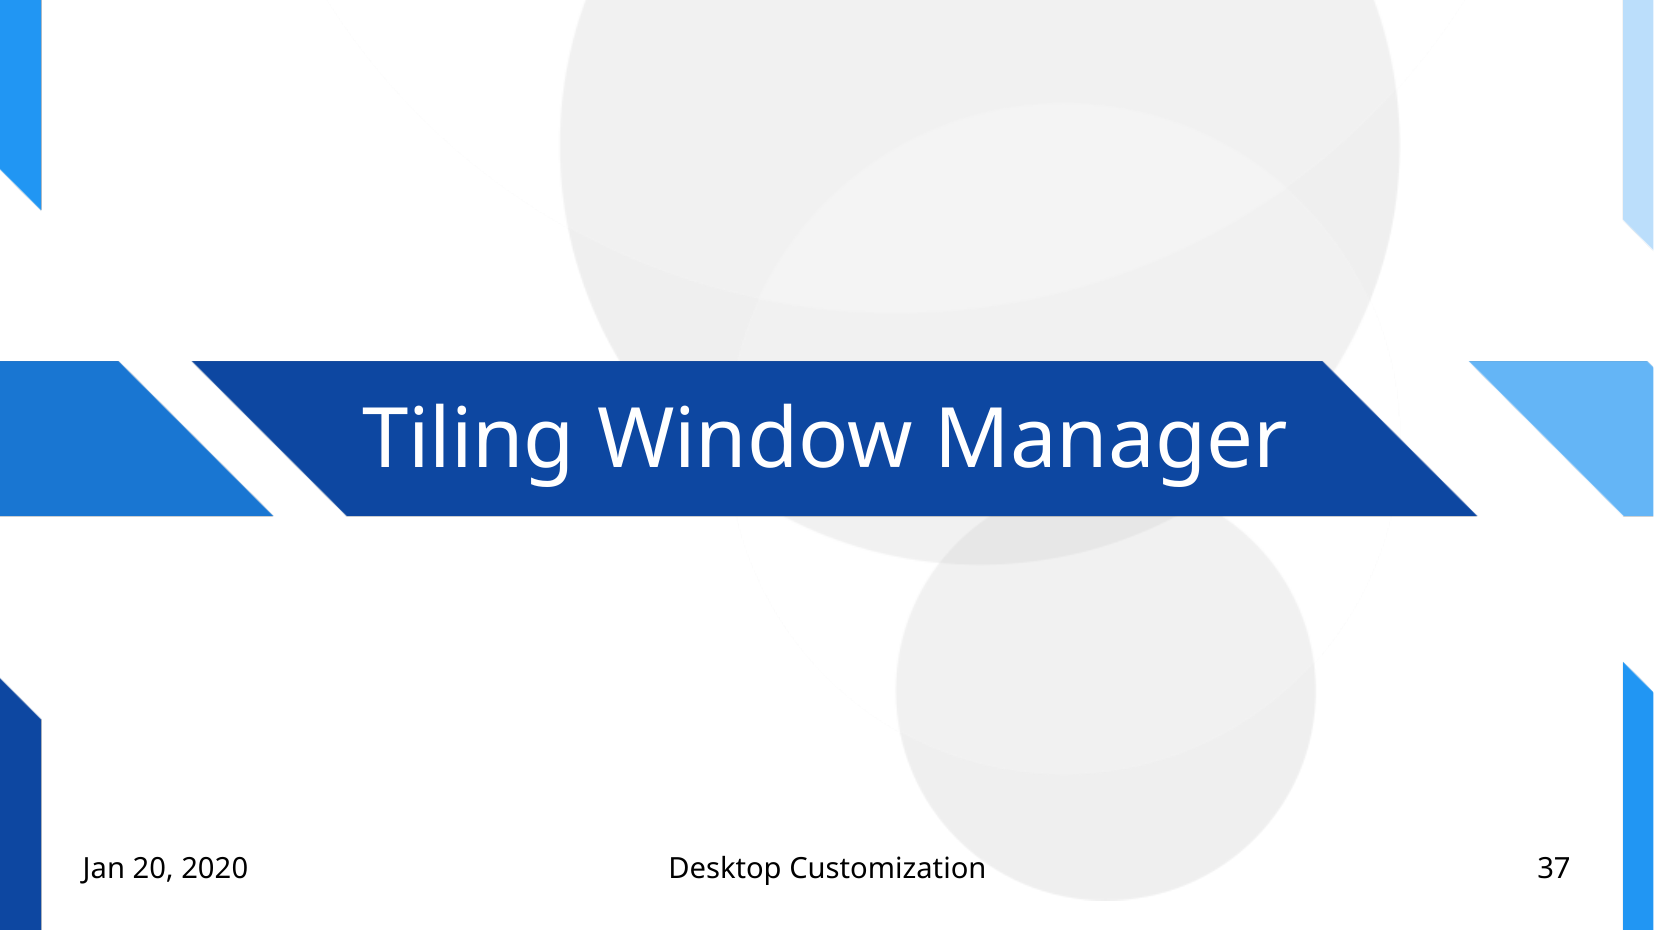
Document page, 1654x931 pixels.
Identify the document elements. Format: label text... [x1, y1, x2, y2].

title Tiling Window Manager [82, 360, 1568, 511]
picture [0, 0, 1654, 930]
